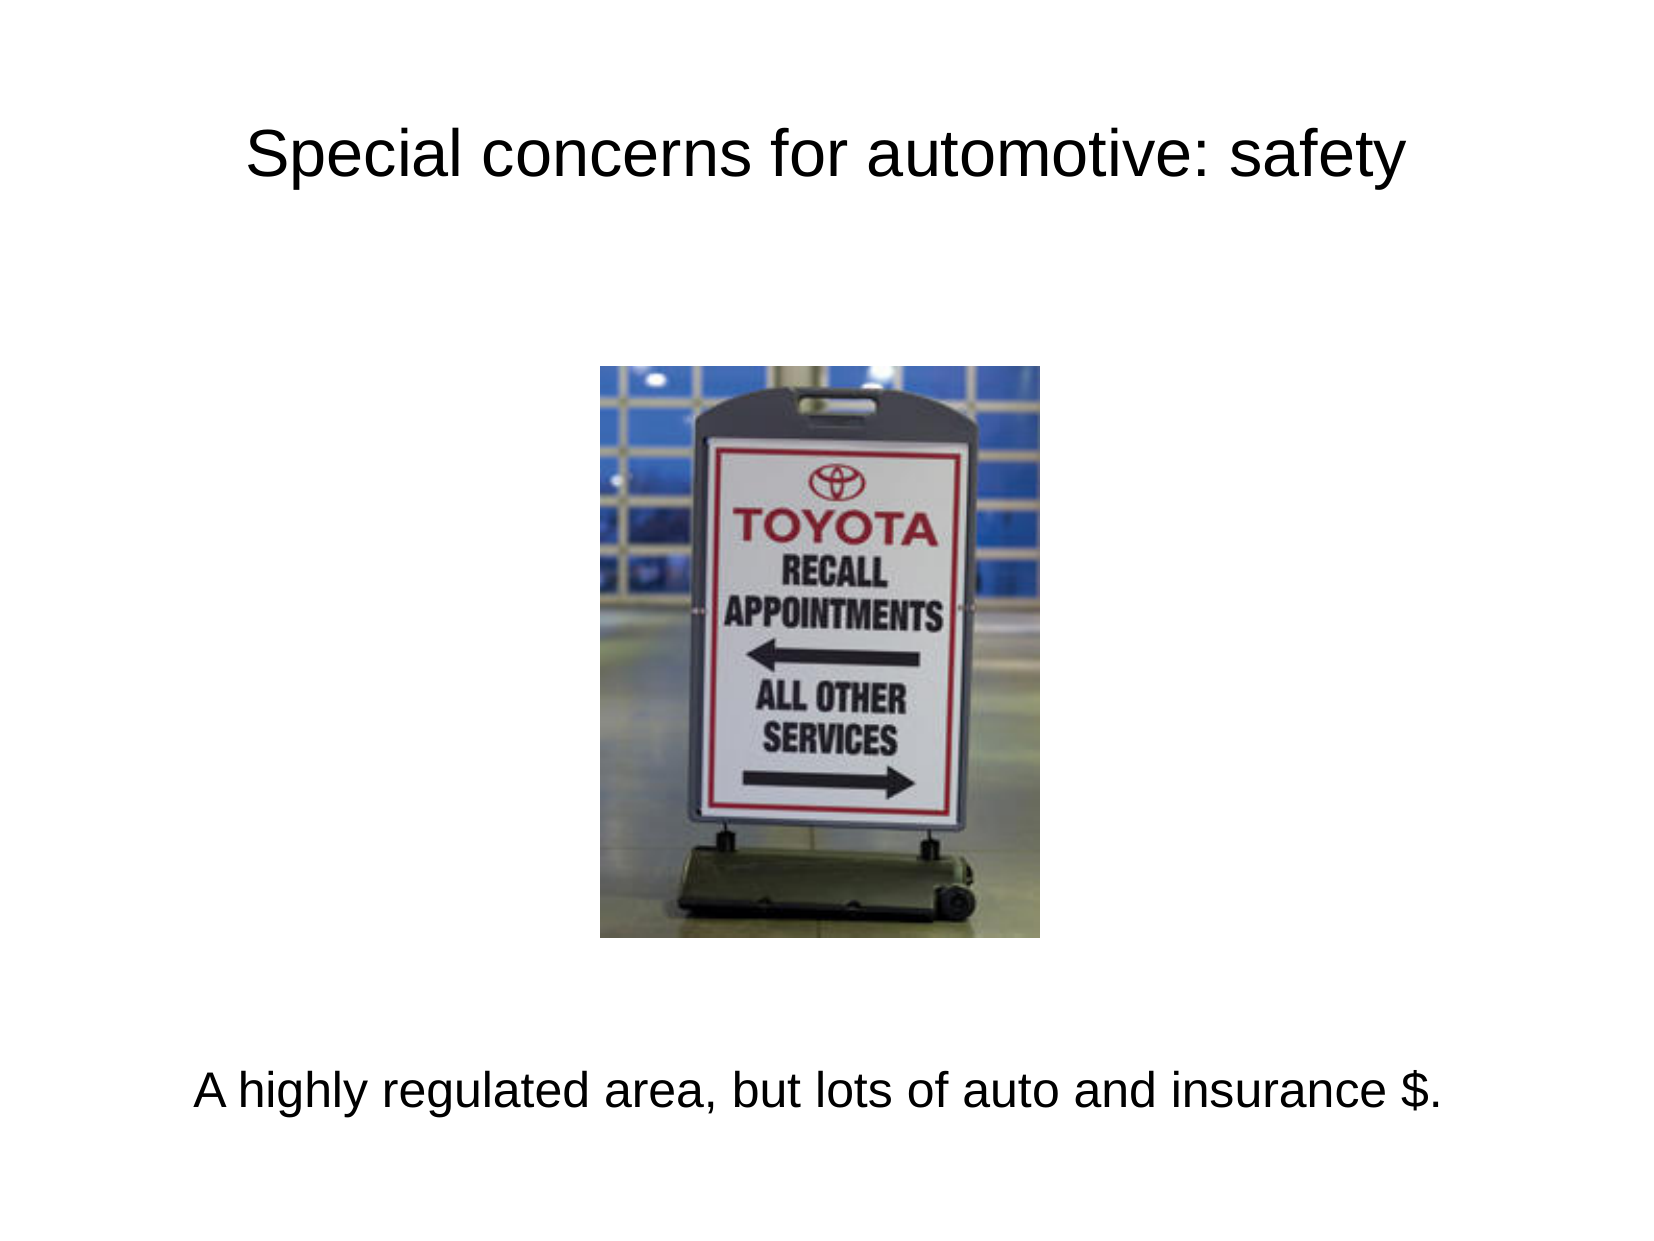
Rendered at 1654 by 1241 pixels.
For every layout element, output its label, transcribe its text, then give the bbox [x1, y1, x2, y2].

title Special concerns for automotive: safety [82, 49, 1571, 257]
text_box A highly regulated area, but lots of auto and insurance $. [178, 1054, 1463, 1126]
picture [600, 366, 1040, 938]
